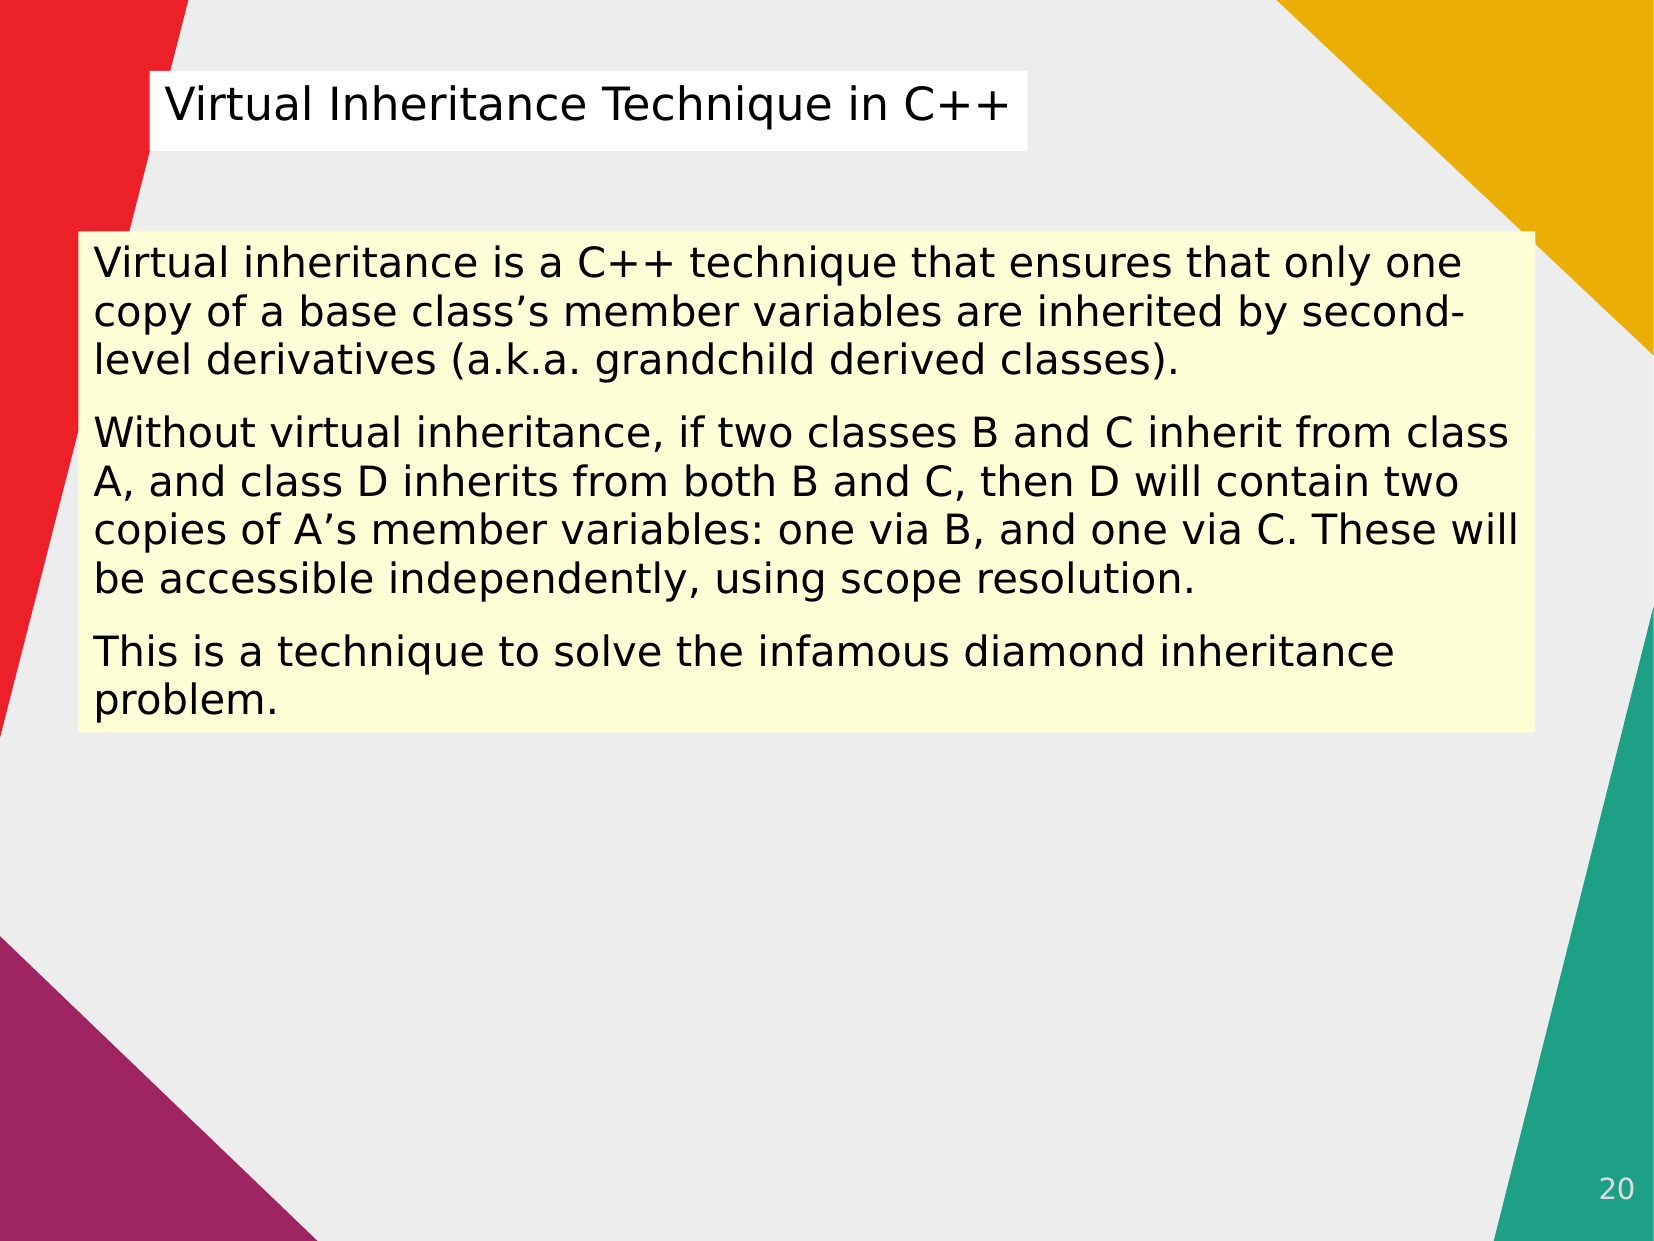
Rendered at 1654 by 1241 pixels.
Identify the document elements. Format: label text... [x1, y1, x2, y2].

text_box Virtual Inheritance Technique in C++ [149, 70, 1028, 151]
text_box Virtual inheritance is a C++ technique that ensures that only one copy of a base class’s member variables are inherited by second-level derivatives (a.k.a. grandchild derived classes). Without virtual inheritance, if two classes B and C inherit from class A, and class D inherits from both B and C, then D will contain two copies of A’s member variables: one via B, and one via C. These will be accessible independently, using scope resolution. This is a technique to solve the infamous diamond inheritance problem. [78, 231, 1536, 733]
